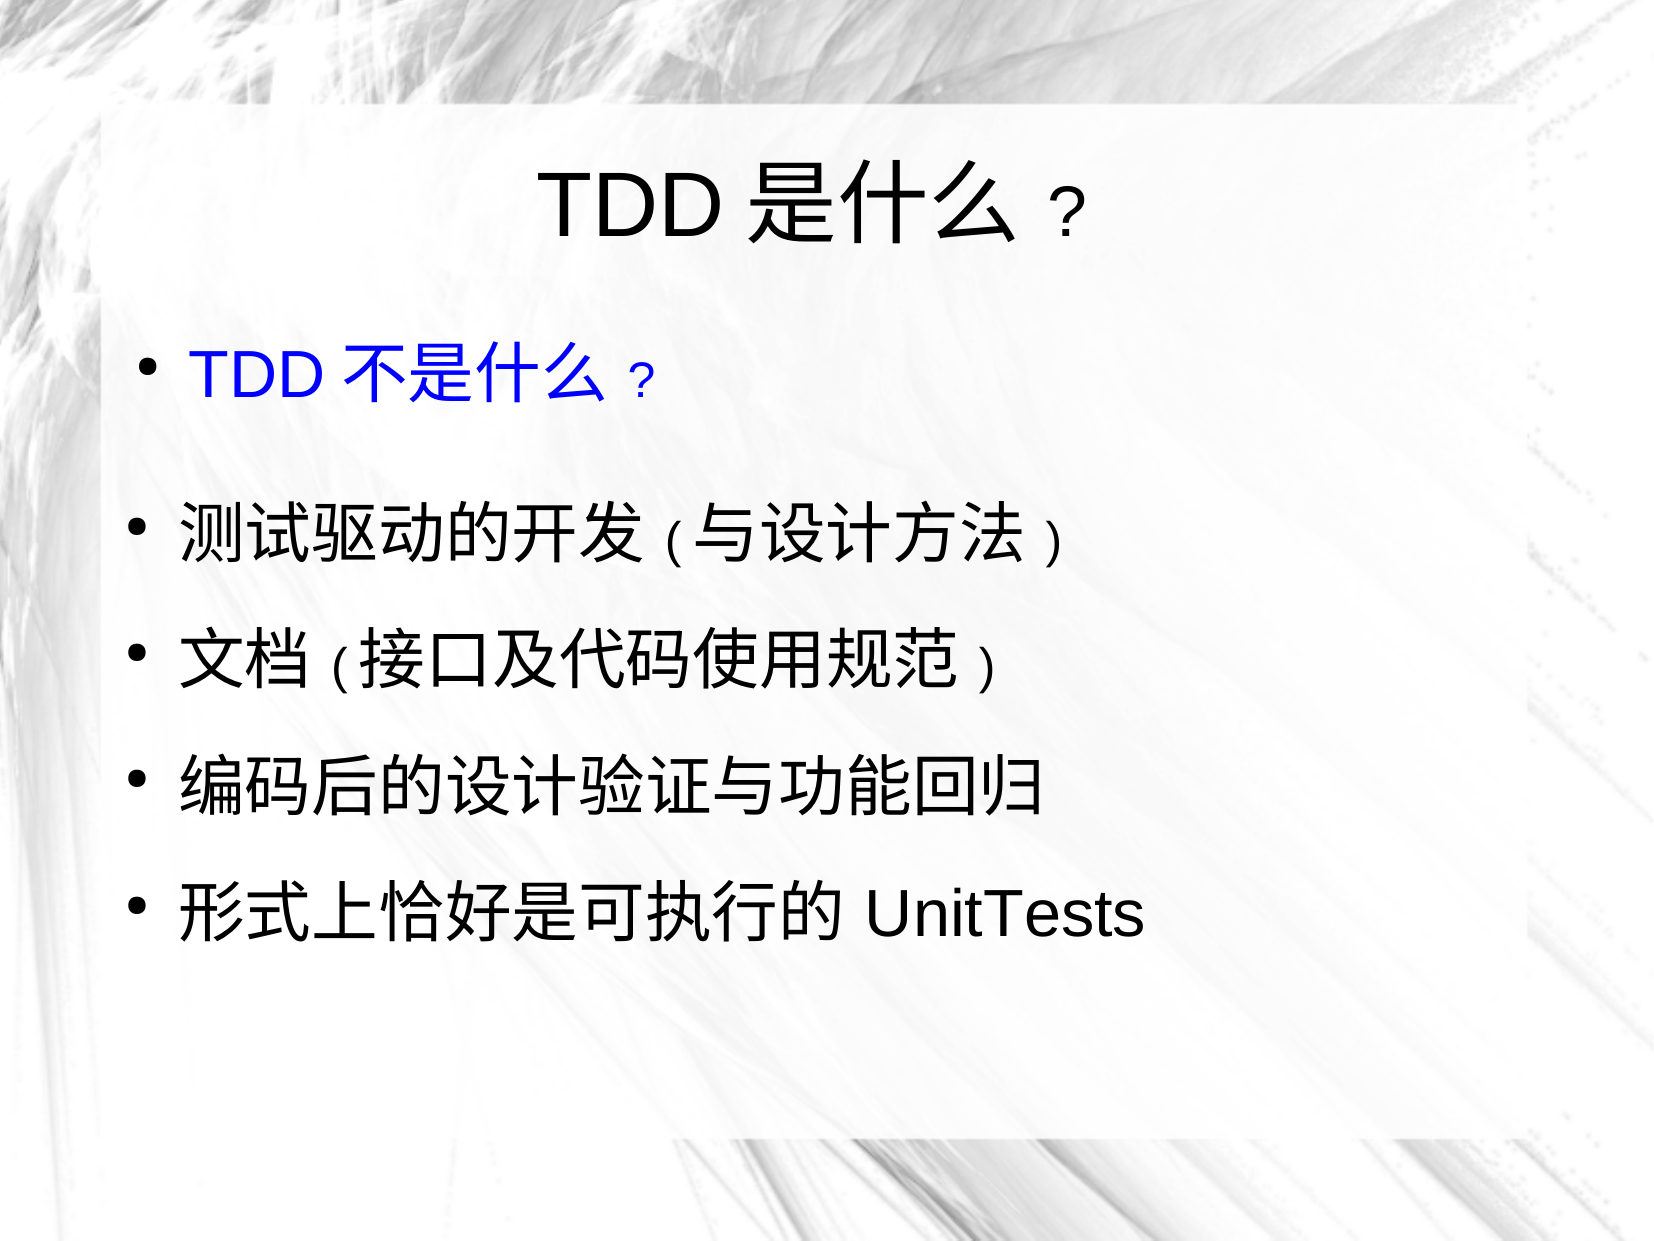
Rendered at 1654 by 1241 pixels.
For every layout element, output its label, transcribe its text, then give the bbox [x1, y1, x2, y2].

list TDD不是什么? [118, 319, 1571, 466]
list 测试驱动的开发(与设计方法) 文档(接口及代码使用规范) 编码后的设计验证与功能回归 形式上恰好是可执行的UnitTests [107, 480, 1561, 991]
picture [0, 0, 1654, 1241]
title TDD是什么? [118, 112, 1506, 281]
